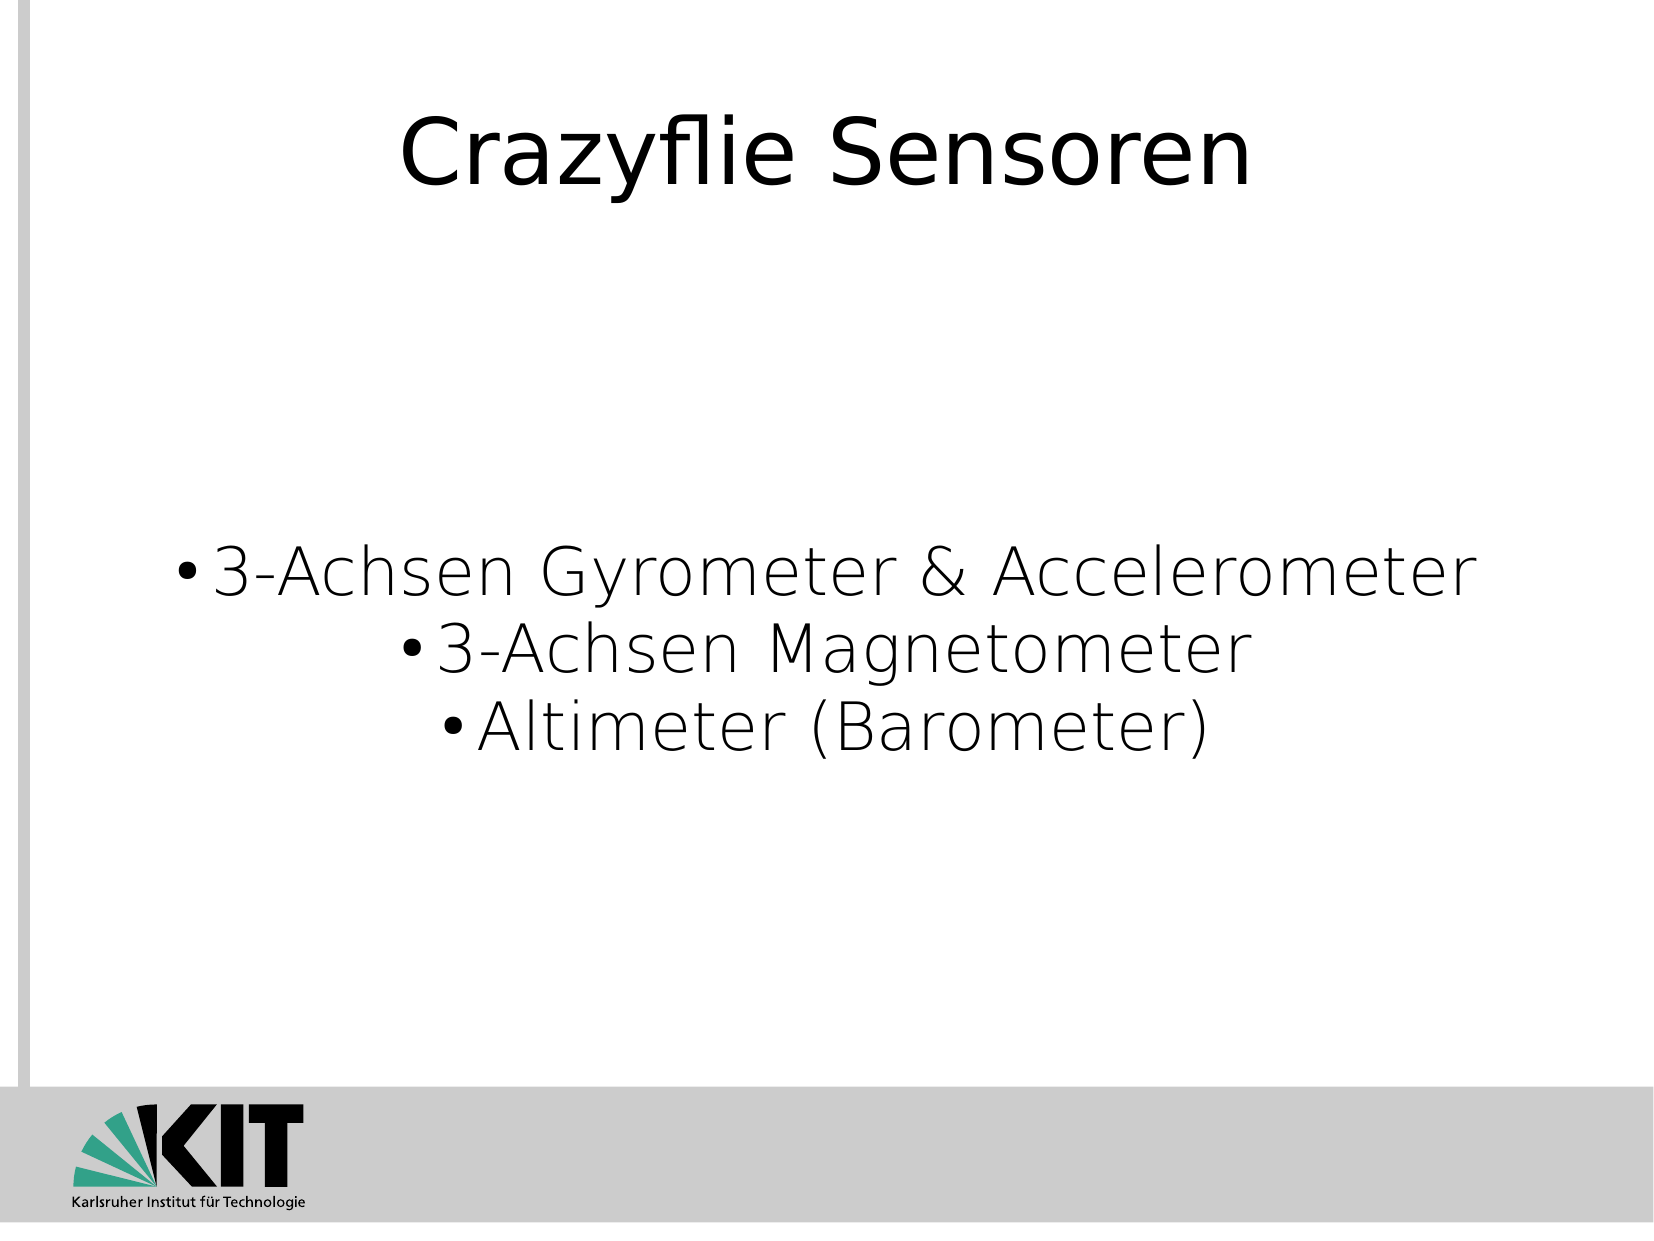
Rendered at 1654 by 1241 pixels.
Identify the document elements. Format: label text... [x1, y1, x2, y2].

text_box [0, 1086, 1654, 1223]
picture [70, 1098, 308, 1217]
text_box 3-Achsen Gyrometer & Accelerometer 3-Achsen Magnetometer Altimeter (Barometer) [82, 290, 1571, 1010]
title Crazyflie Sensoren [82, 49, 1571, 257]
